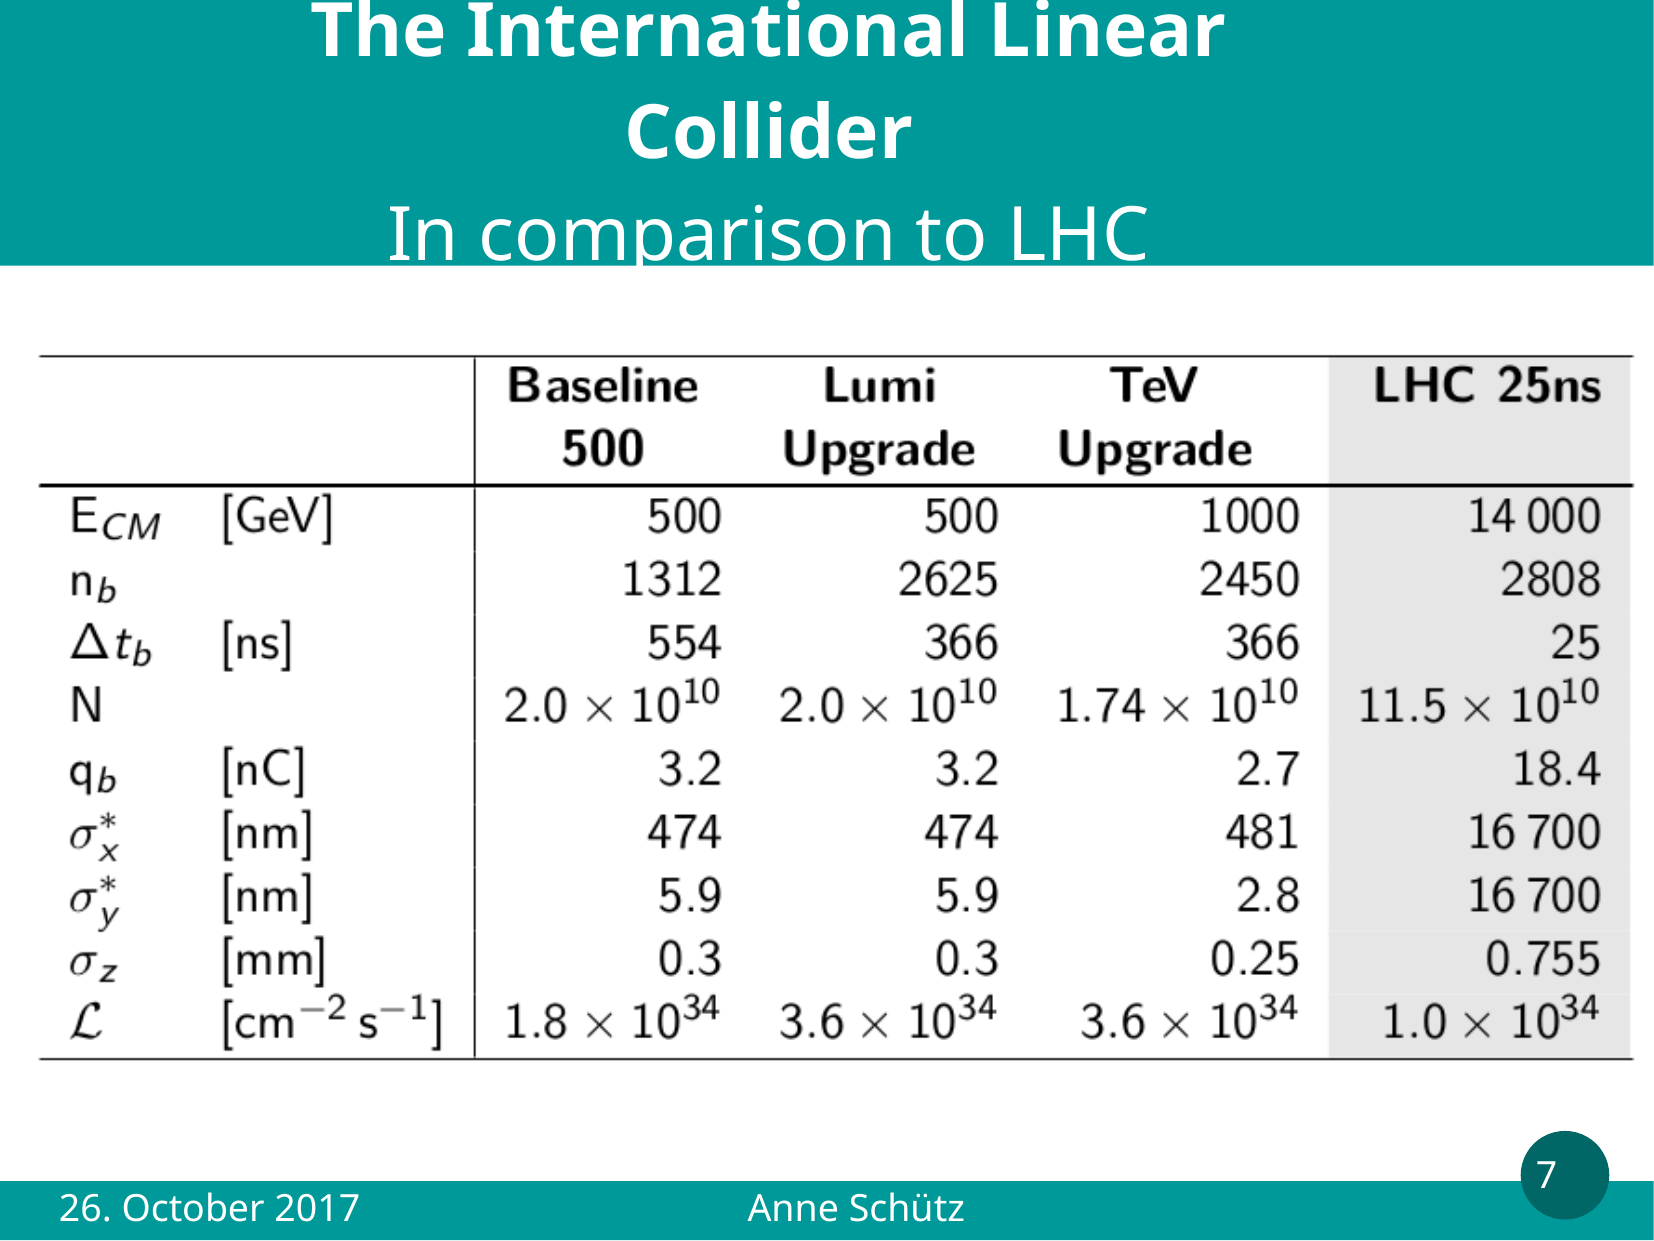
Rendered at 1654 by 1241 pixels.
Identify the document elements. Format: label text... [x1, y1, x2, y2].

picture [22, 345, 1640, 1066]
title The International Linear Collider In comparison to LHC [310, 0, 1344, 292]
